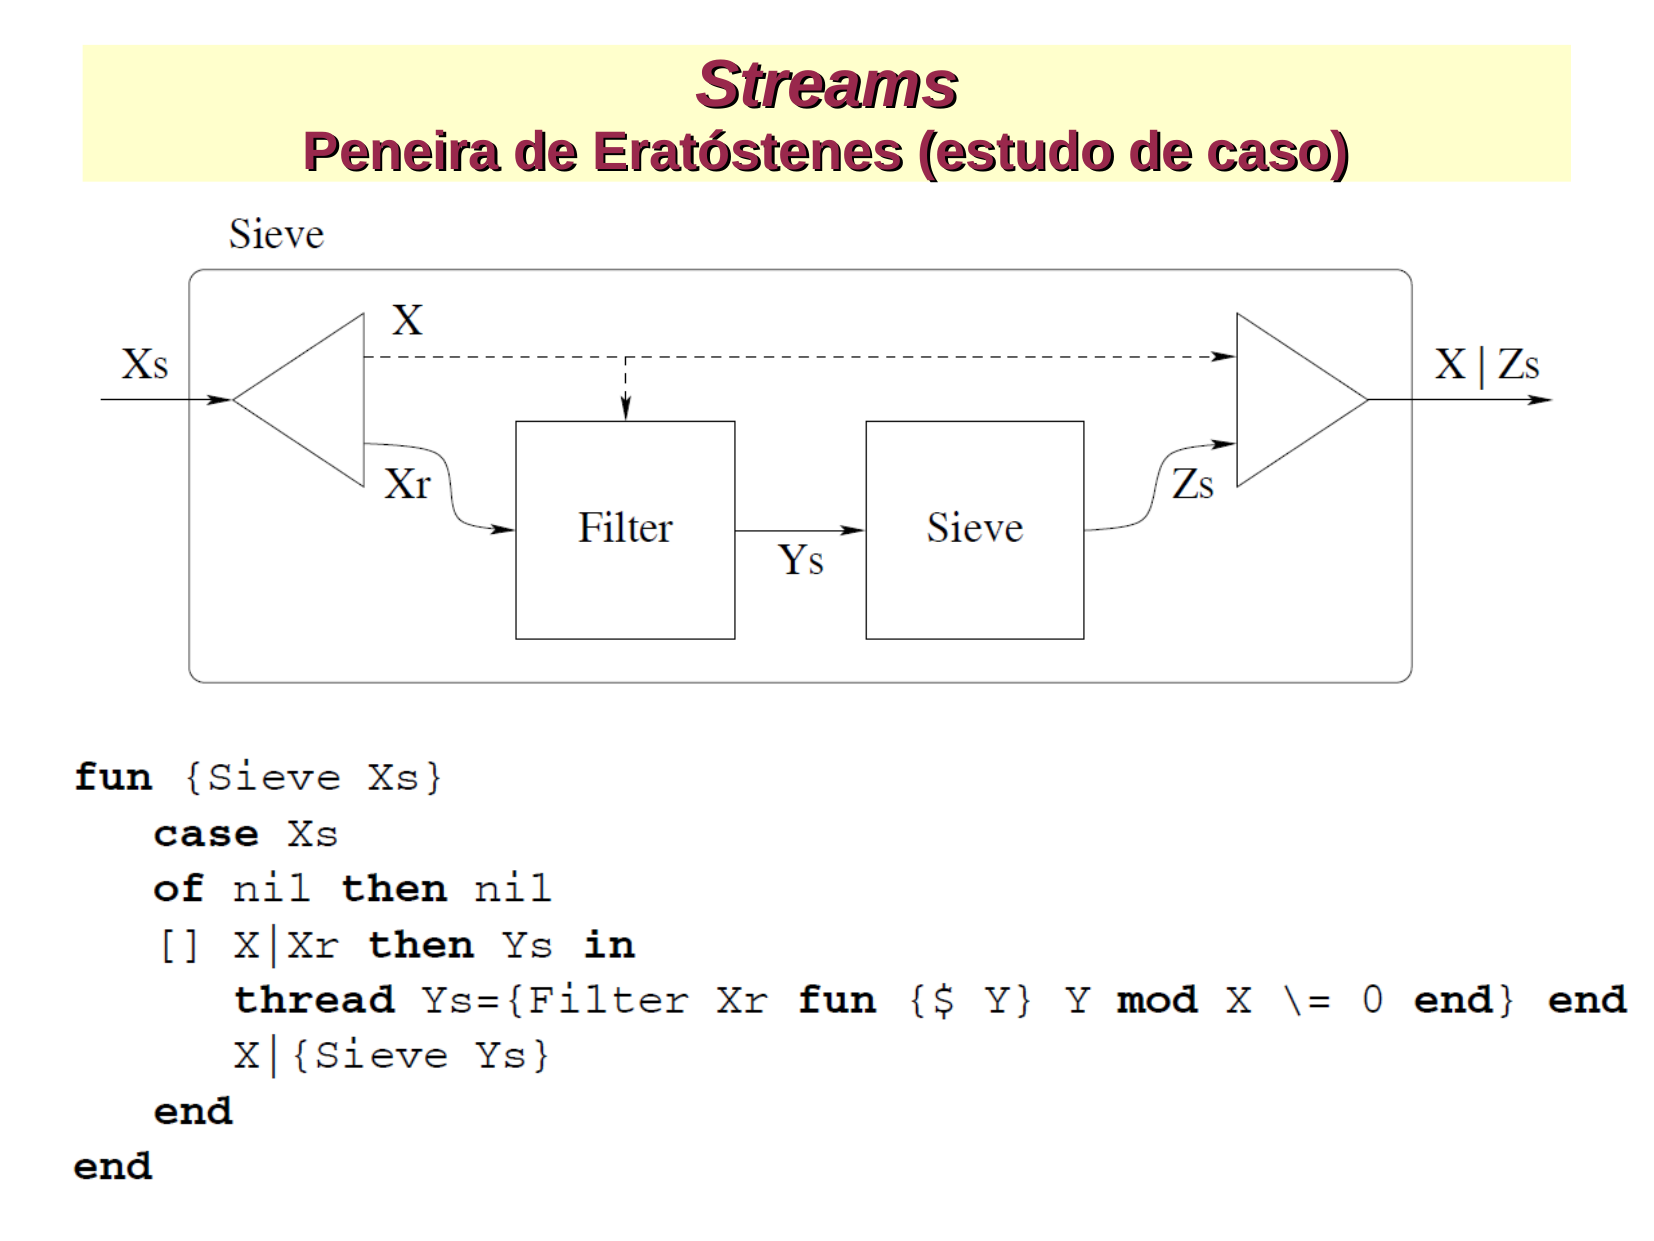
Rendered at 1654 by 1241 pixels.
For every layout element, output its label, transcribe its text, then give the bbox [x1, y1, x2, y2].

title Streams Peneira de Eratóstenes (estudo de caso) [82, 44, 1571, 182]
picture [70, 198, 1636, 1186]
